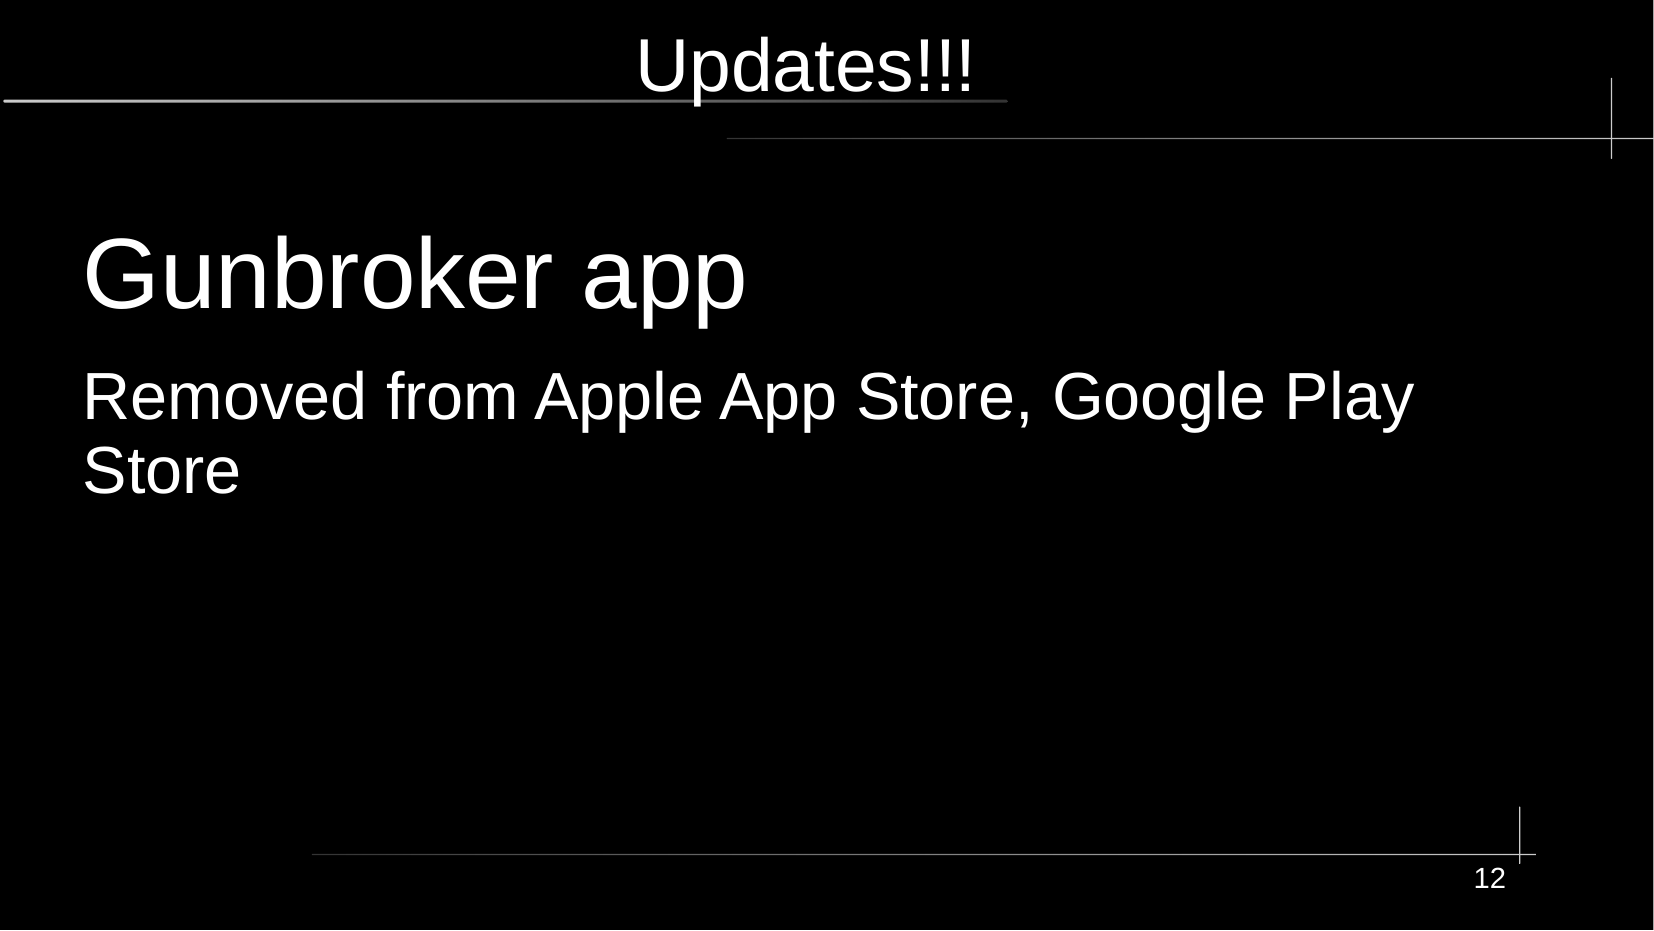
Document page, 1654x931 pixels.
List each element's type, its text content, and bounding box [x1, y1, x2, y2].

list Gunbroker app Removed from Apple App Store, Google Play Store [82, 217, 1571, 758]
title Updates!!! [23, 11, 1589, 119]
